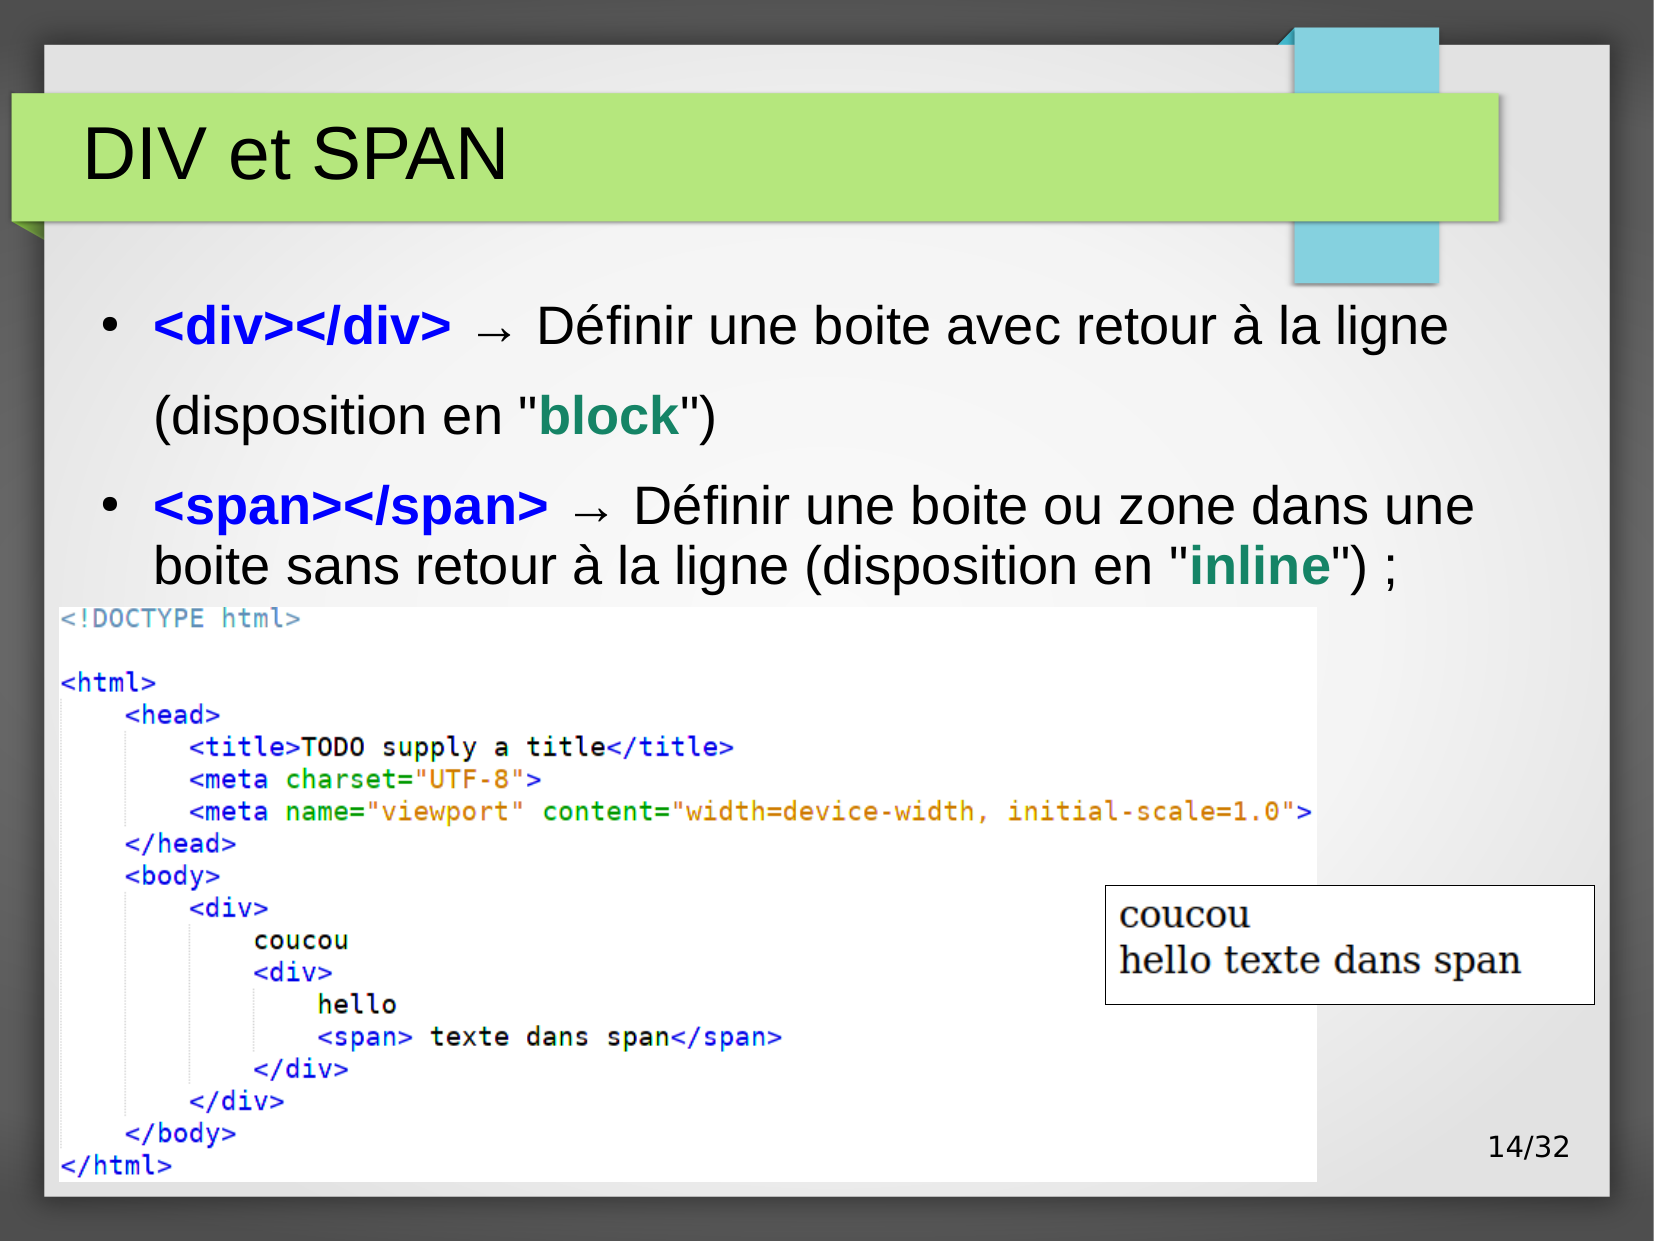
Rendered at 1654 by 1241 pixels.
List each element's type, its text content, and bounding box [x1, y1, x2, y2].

title DIV et SPAN [82, 94, 1264, 213]
picture [0, 0, 1654, 1241]
list <div></div> → Définir une boite avec retour à la ligne (disposition en "block") <span></span> → Définir une boite ou zone dans une boite sans retour à la ligne (disposition en "inline") ; [82, 295, 1571, 885]
